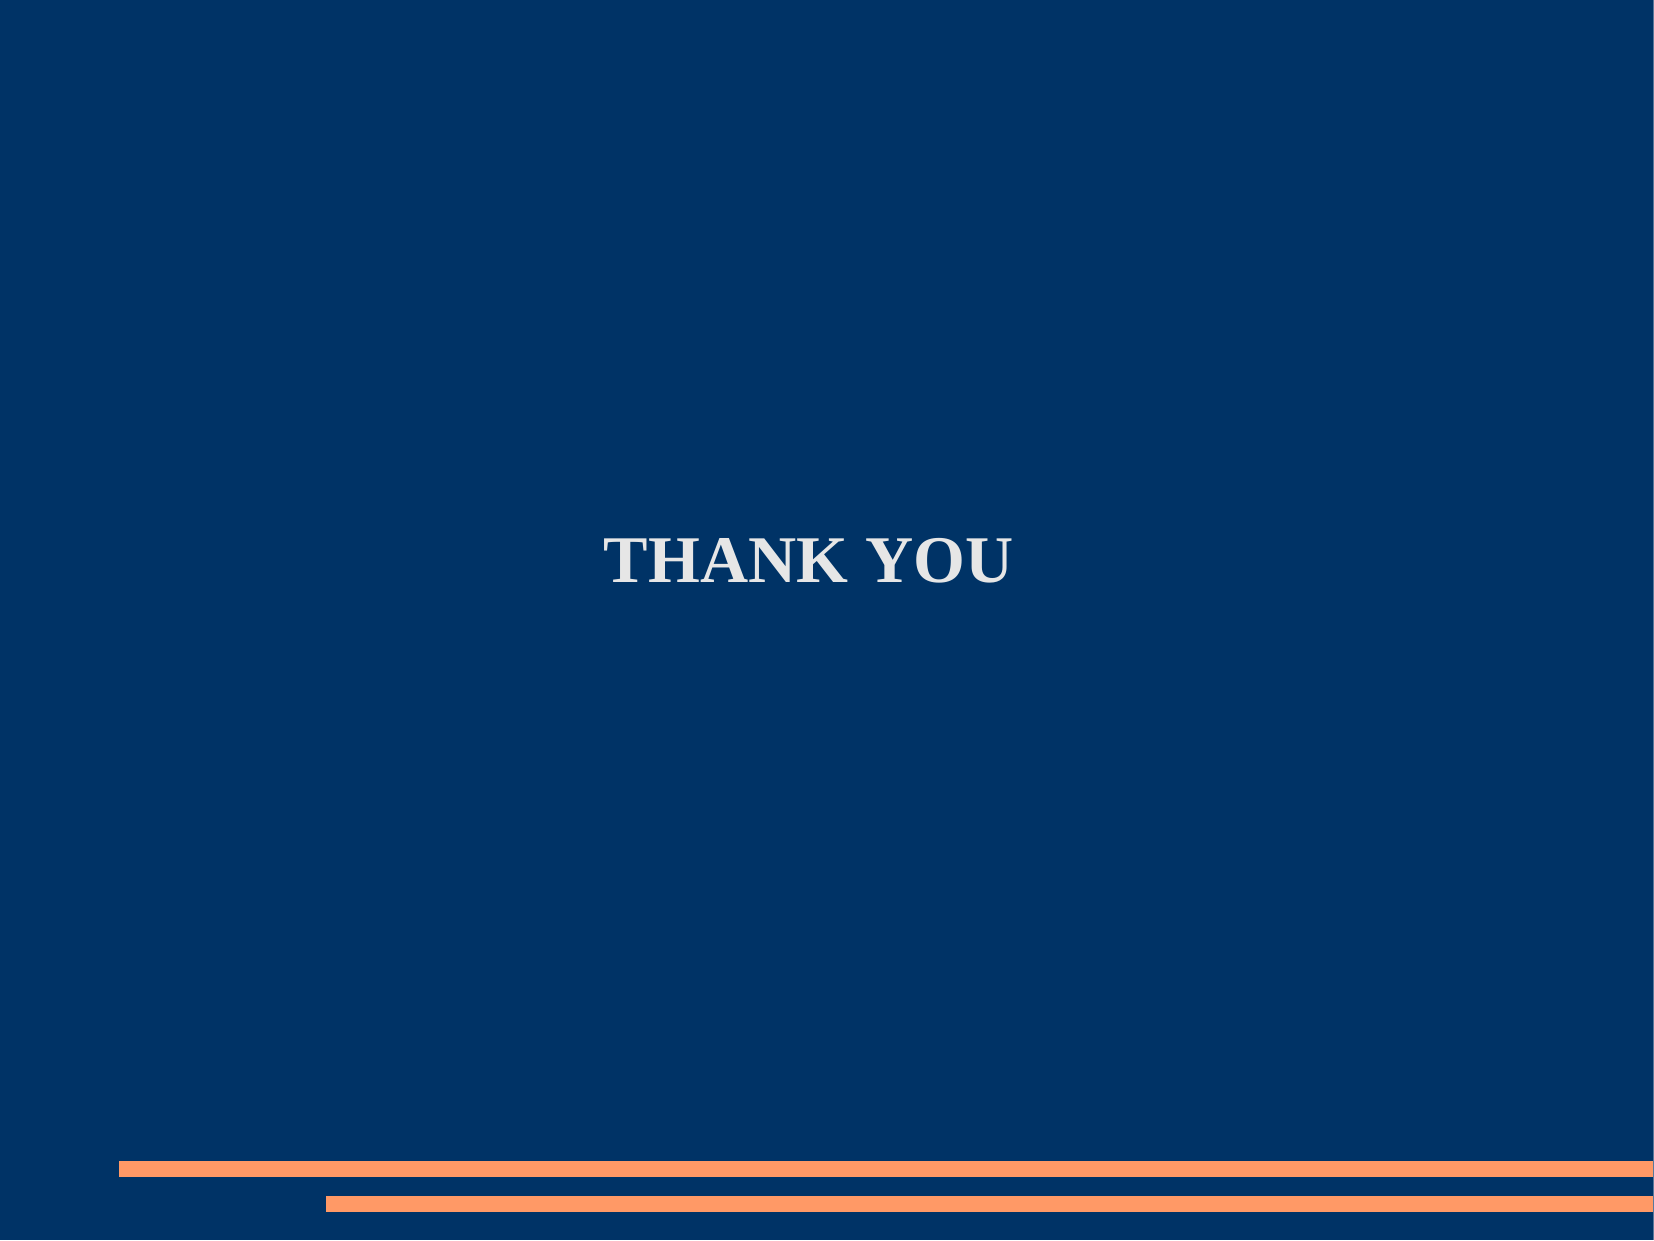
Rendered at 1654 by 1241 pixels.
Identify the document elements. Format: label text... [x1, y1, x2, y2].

list THANK YOU [168, 236, 1654, 1105]
